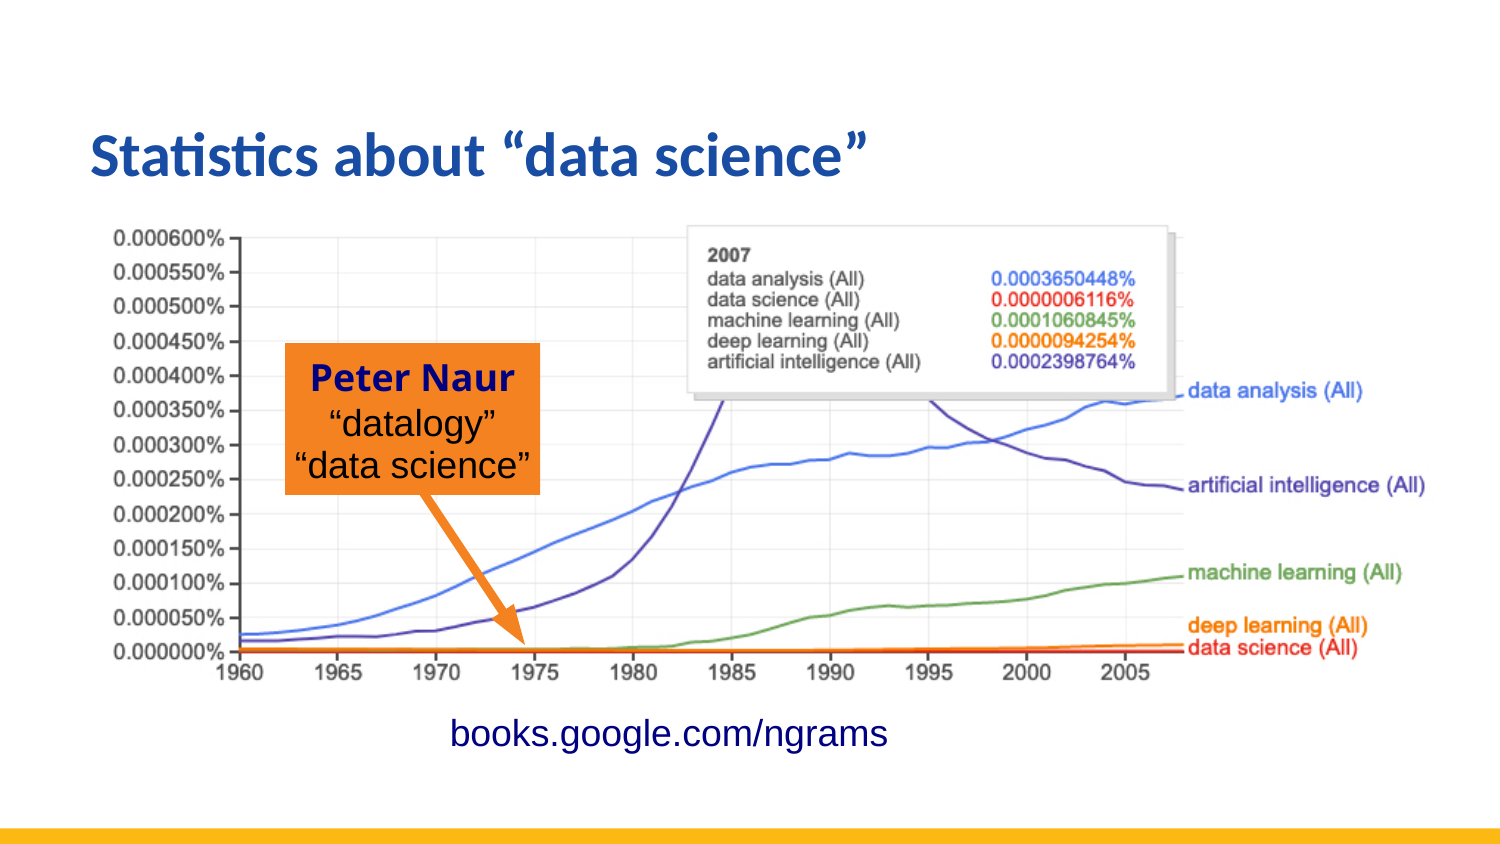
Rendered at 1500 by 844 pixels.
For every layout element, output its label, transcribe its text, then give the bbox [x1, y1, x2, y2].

title Statistics about “data science” [75, 0, 1425, 197]
text_box Peter Naur “datalogy” “data science” [285, 343, 541, 495]
picture [90, 209, 1460, 692]
text_box books.google.com/ngrams [435, 705, 1027, 762]
